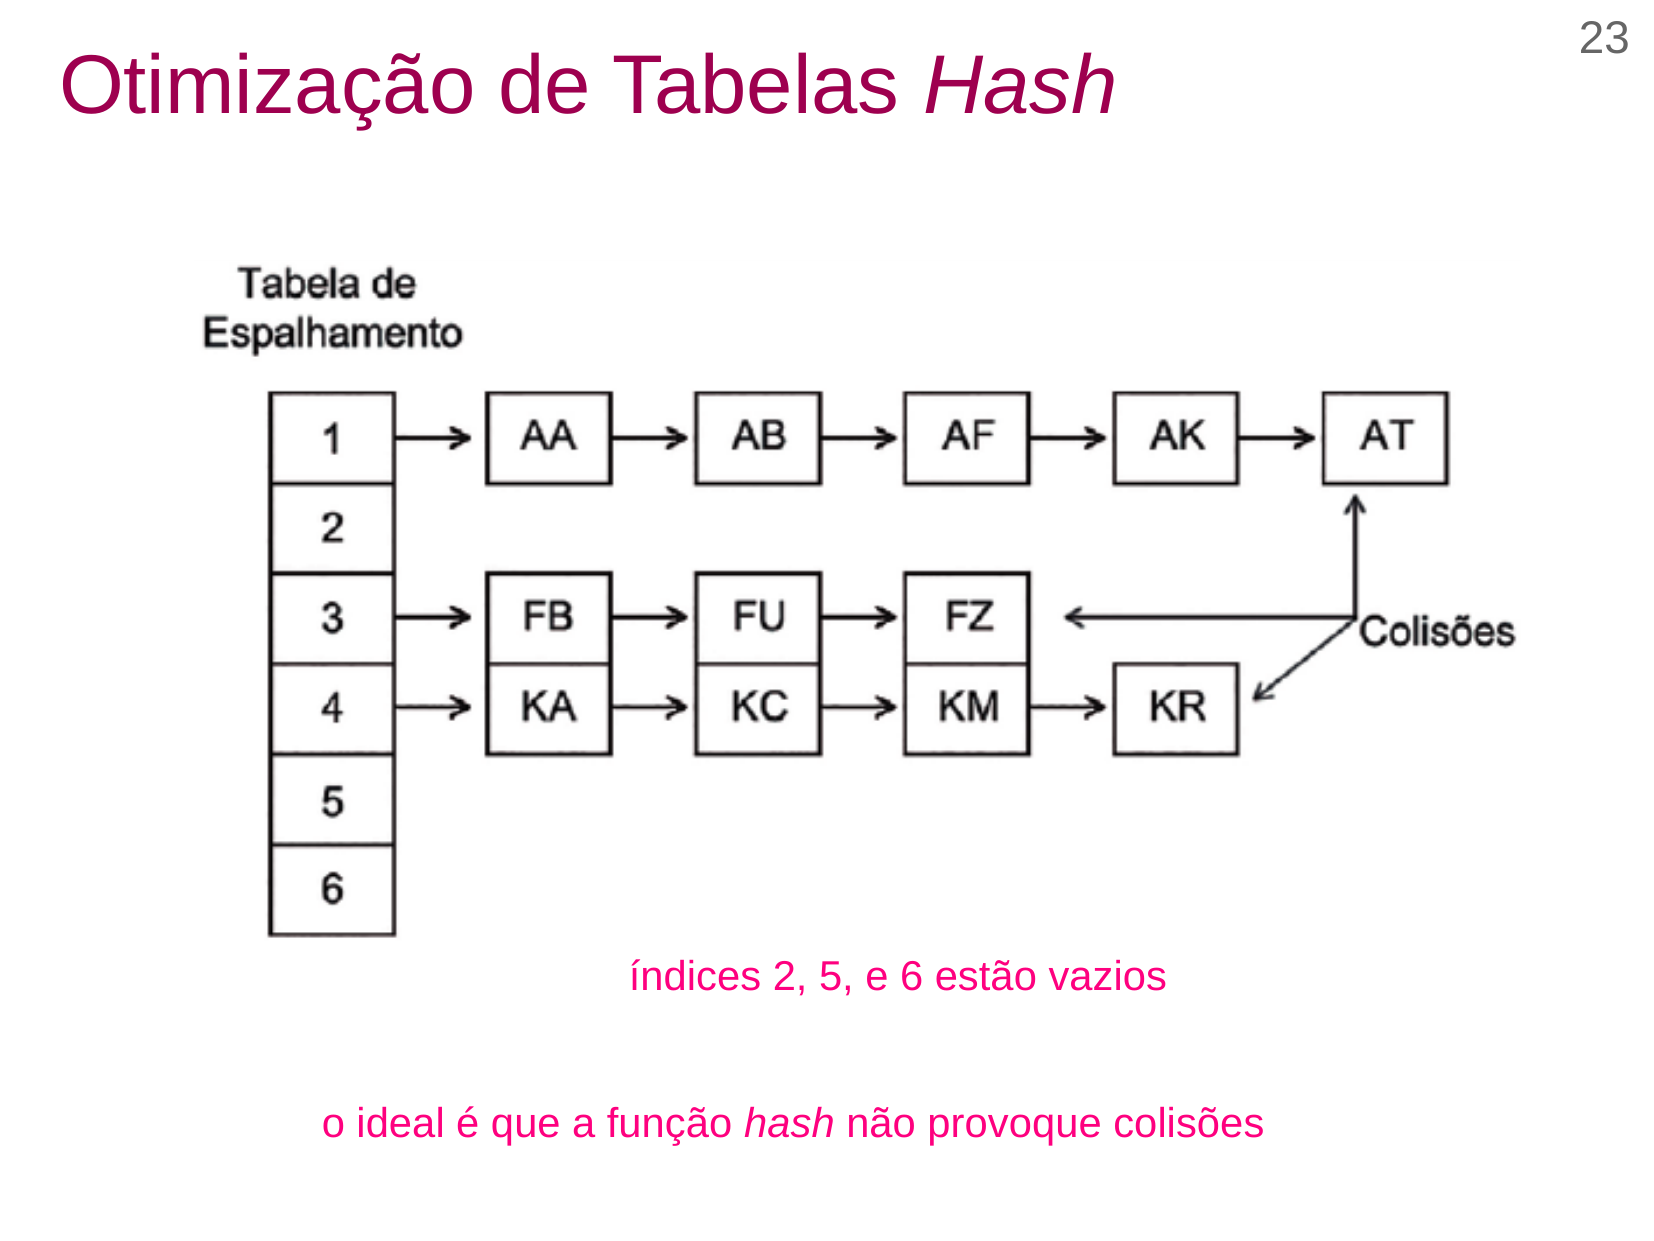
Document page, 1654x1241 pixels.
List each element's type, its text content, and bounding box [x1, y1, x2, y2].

title Otimização de Tabelas Hash [59, 29, 1595, 148]
text_box índices 2, 5, e 6 estão vazios [614, 944, 1183, 1007]
text_box o ideal é que a função hash não provoque colisões [307, 1092, 1280, 1154]
picture [194, 259, 1521, 945]
